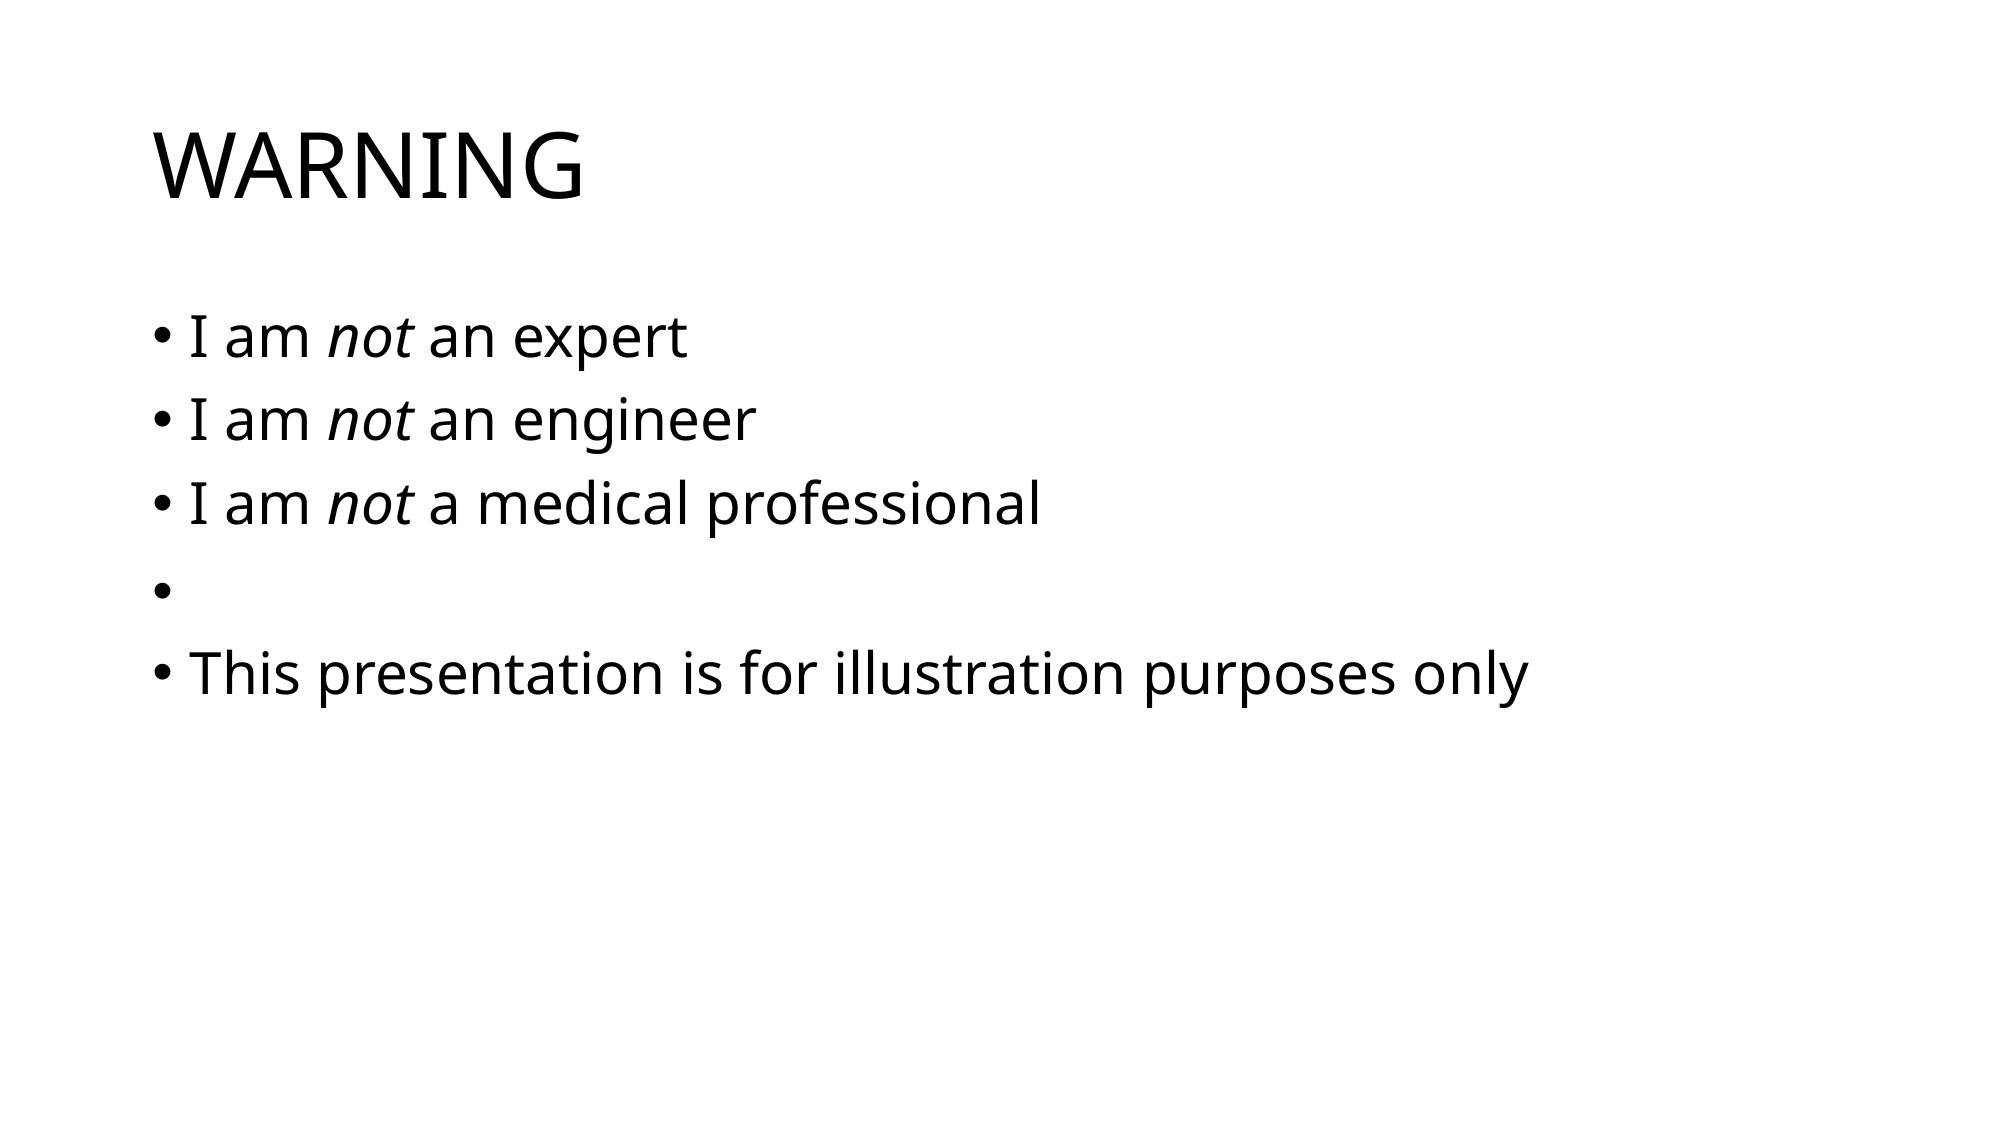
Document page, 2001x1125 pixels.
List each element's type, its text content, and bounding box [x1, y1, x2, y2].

list I am not an expert I am not an engineer I am not a medical professional This presentation is for illustration purposes only [137, 299, 1863, 1014]
title WARNING [137, 59, 1863, 278]
